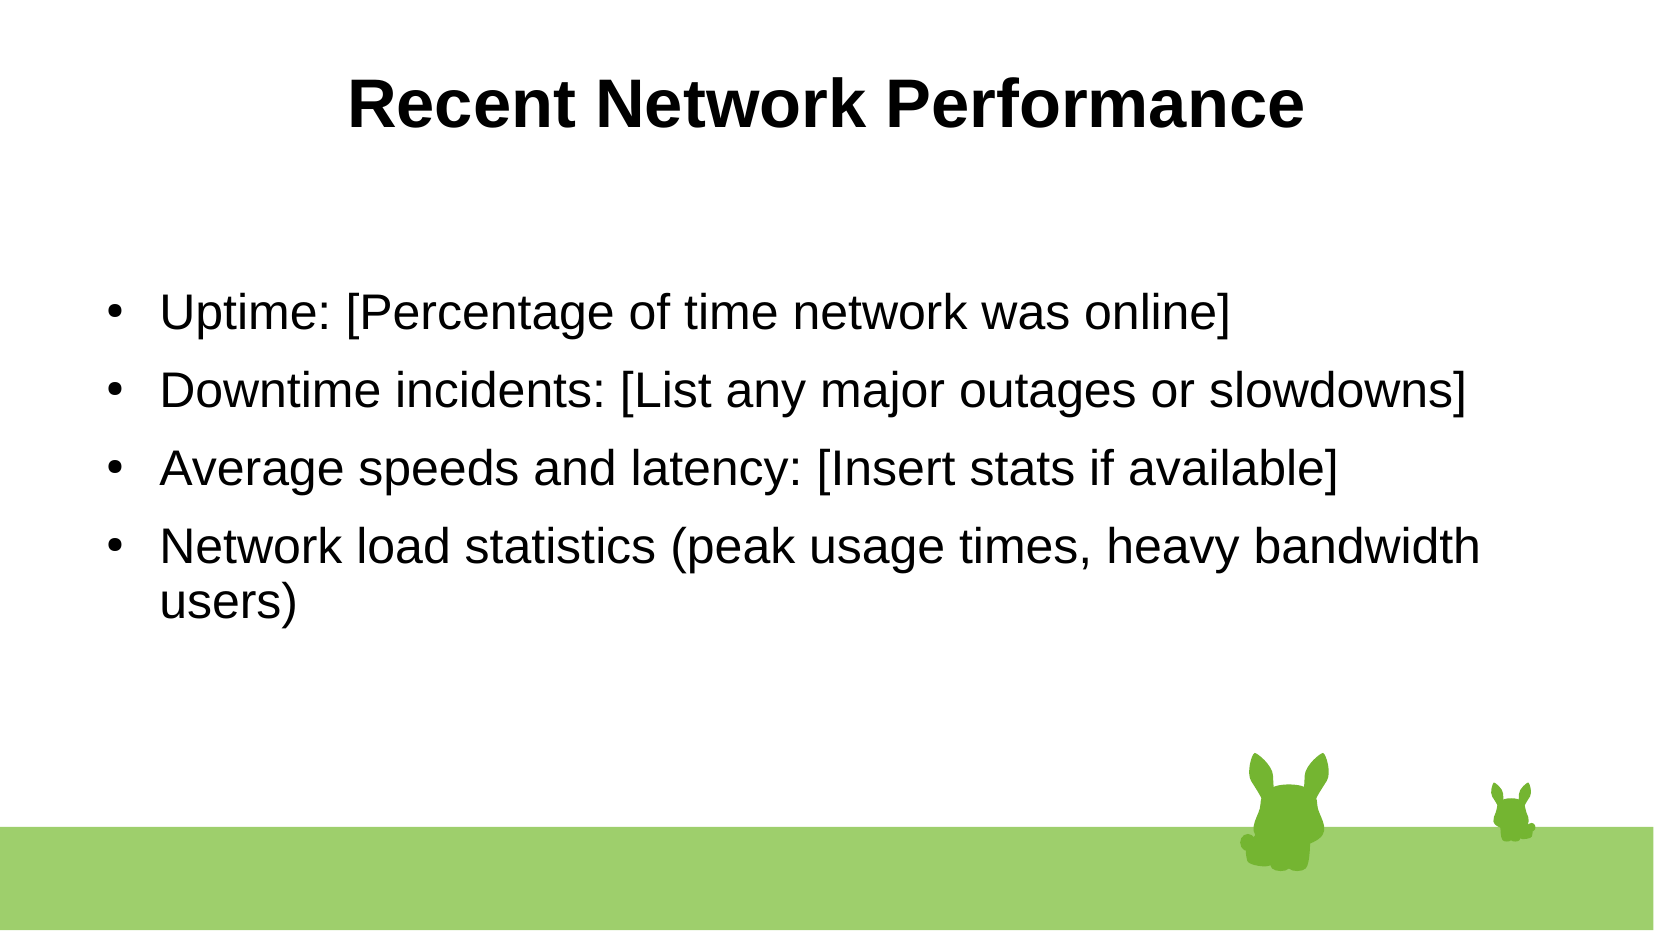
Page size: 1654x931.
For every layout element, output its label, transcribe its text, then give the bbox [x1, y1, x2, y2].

list Uptime: [Percentage of time network was online] Downtime incidents: [List any major outages or slowdowns] Average speeds and latency: [Insert stats if available] Network load statistics (peak usage times, heavy bandwidth users) [88, 206, 1565, 739]
title Recent Network Performance [88, 29, 1565, 178]
